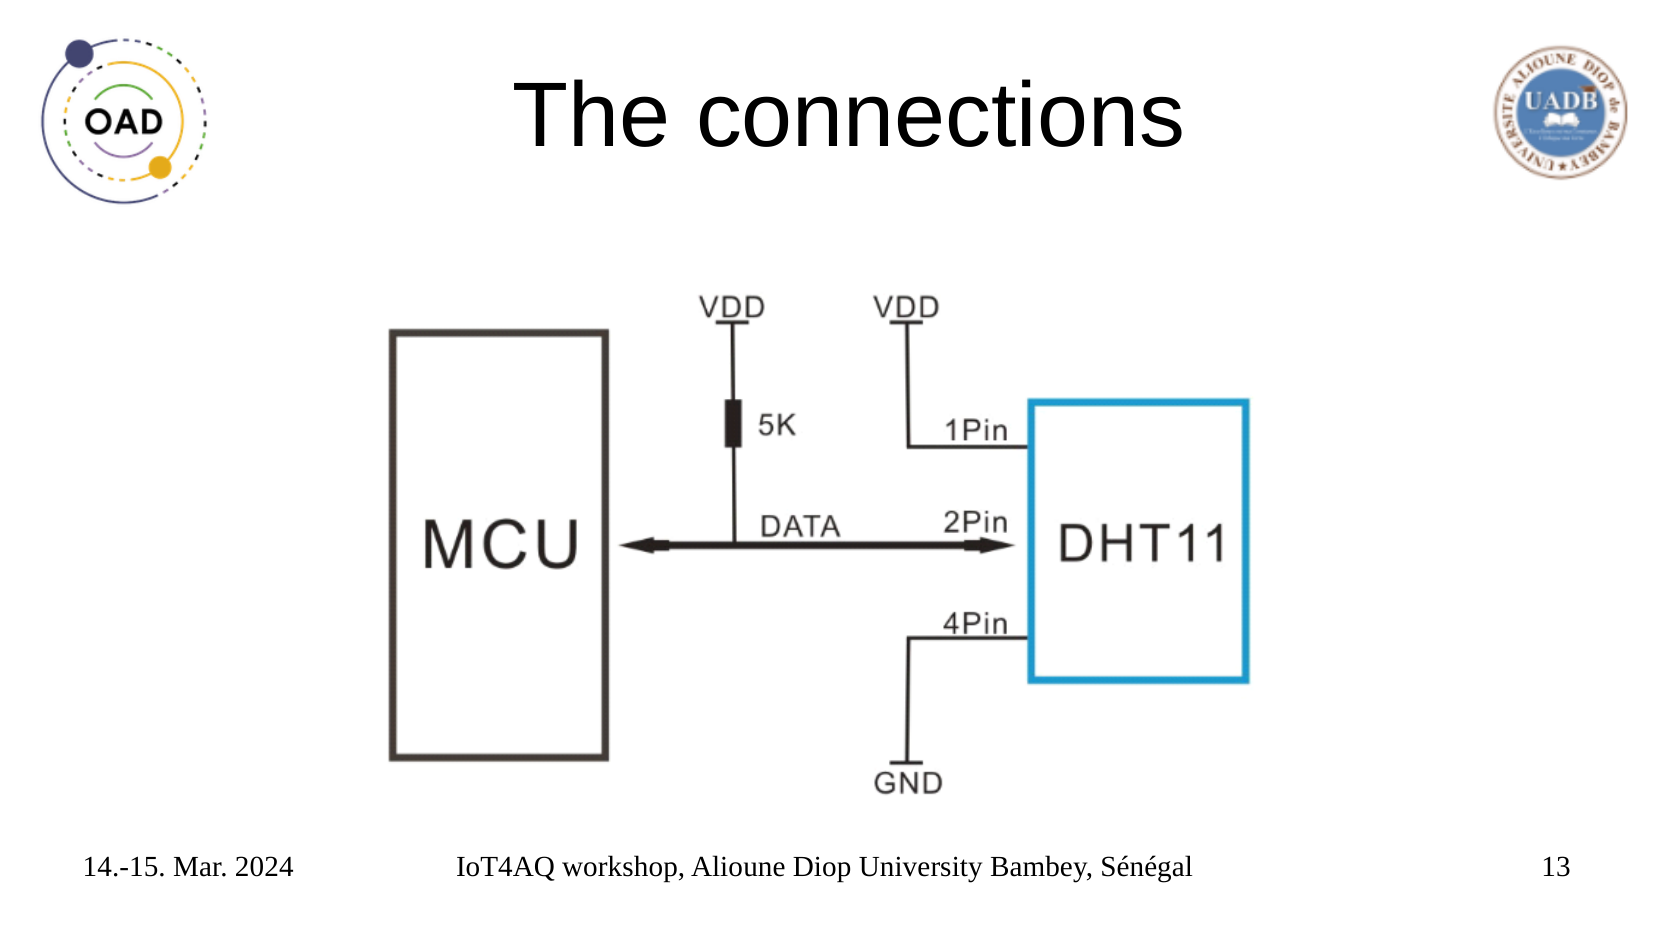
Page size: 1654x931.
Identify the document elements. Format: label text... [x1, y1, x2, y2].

picture [342, 285, 1296, 825]
title The connections [278, 37, 1446, 193]
picture [0, 24, 242, 225]
picture [1482, 37, 1641, 188]
